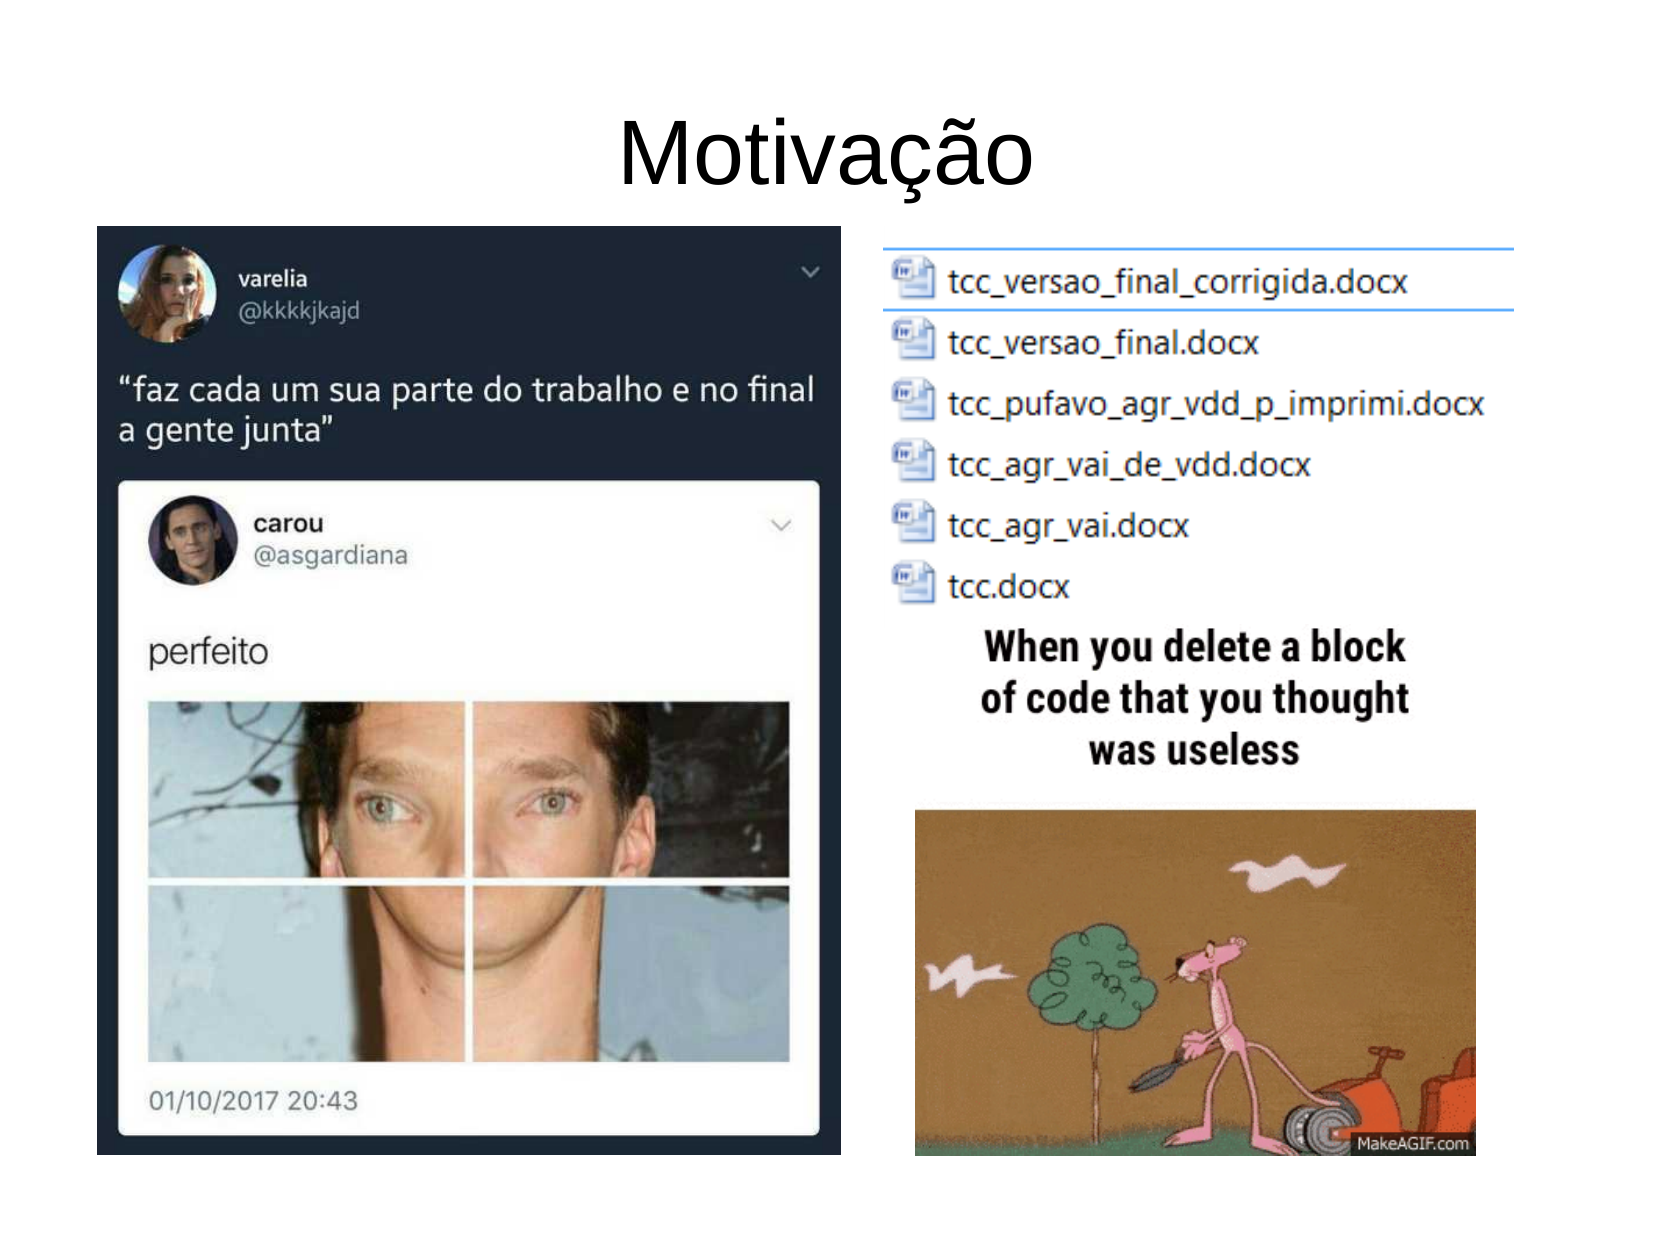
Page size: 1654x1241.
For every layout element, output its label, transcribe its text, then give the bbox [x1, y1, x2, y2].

picture [883, 226, 1514, 1156]
picture [97, 226, 841, 1156]
title Motivação [82, 49, 1571, 257]
